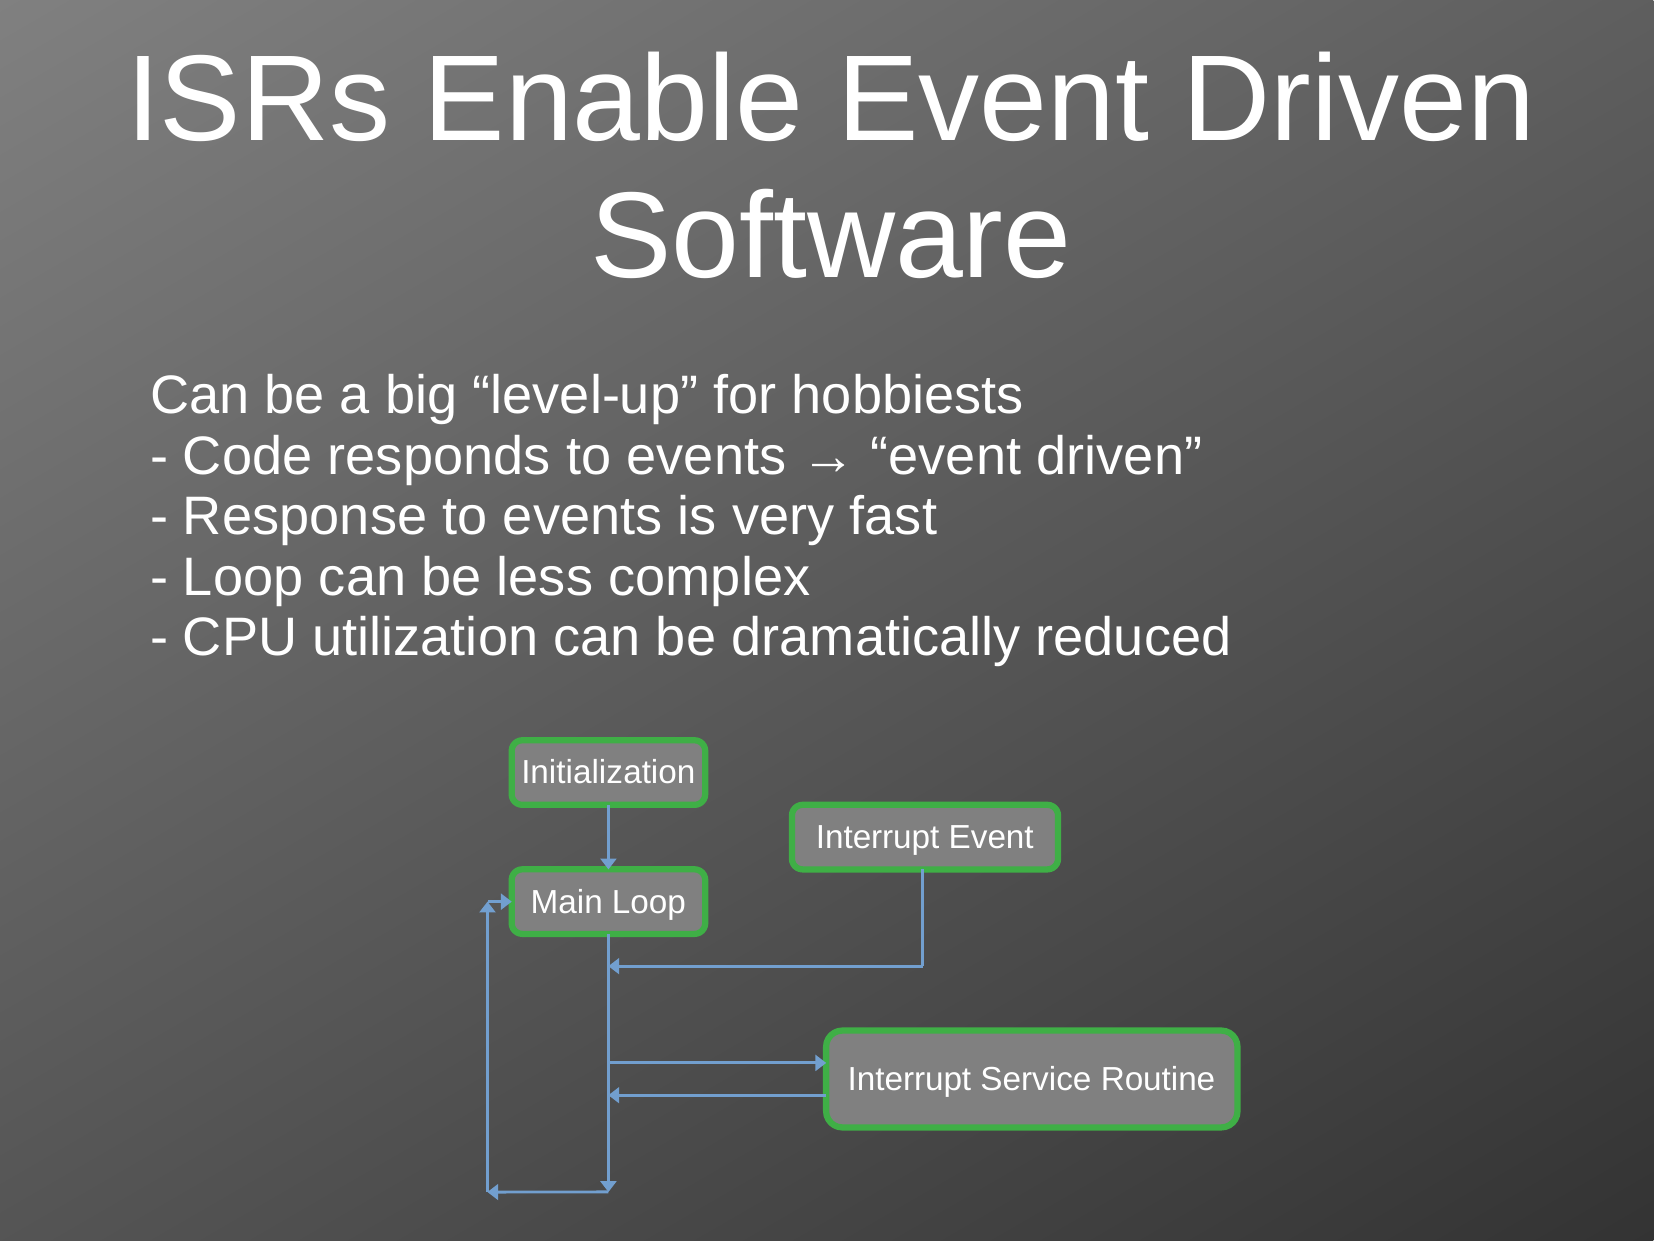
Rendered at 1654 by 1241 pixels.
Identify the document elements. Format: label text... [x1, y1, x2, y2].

text_box Interrupt Event [791, 804, 1059, 870]
text_box Interrupt Service Routine [826, 1030, 1238, 1128]
title Can be a big “level-up” for hobbiests - Code responds to events → “event driven” - Response to events is very fast - Loop can be less complex - CPU utilization can be dramatically reduced [150, 364, 1463, 668]
title ISRs Enable Event Driven Software [86, 29, 1576, 304]
text_box Main Loop [511, 869, 706, 934]
text_box Initialization [511, 740, 706, 805]
